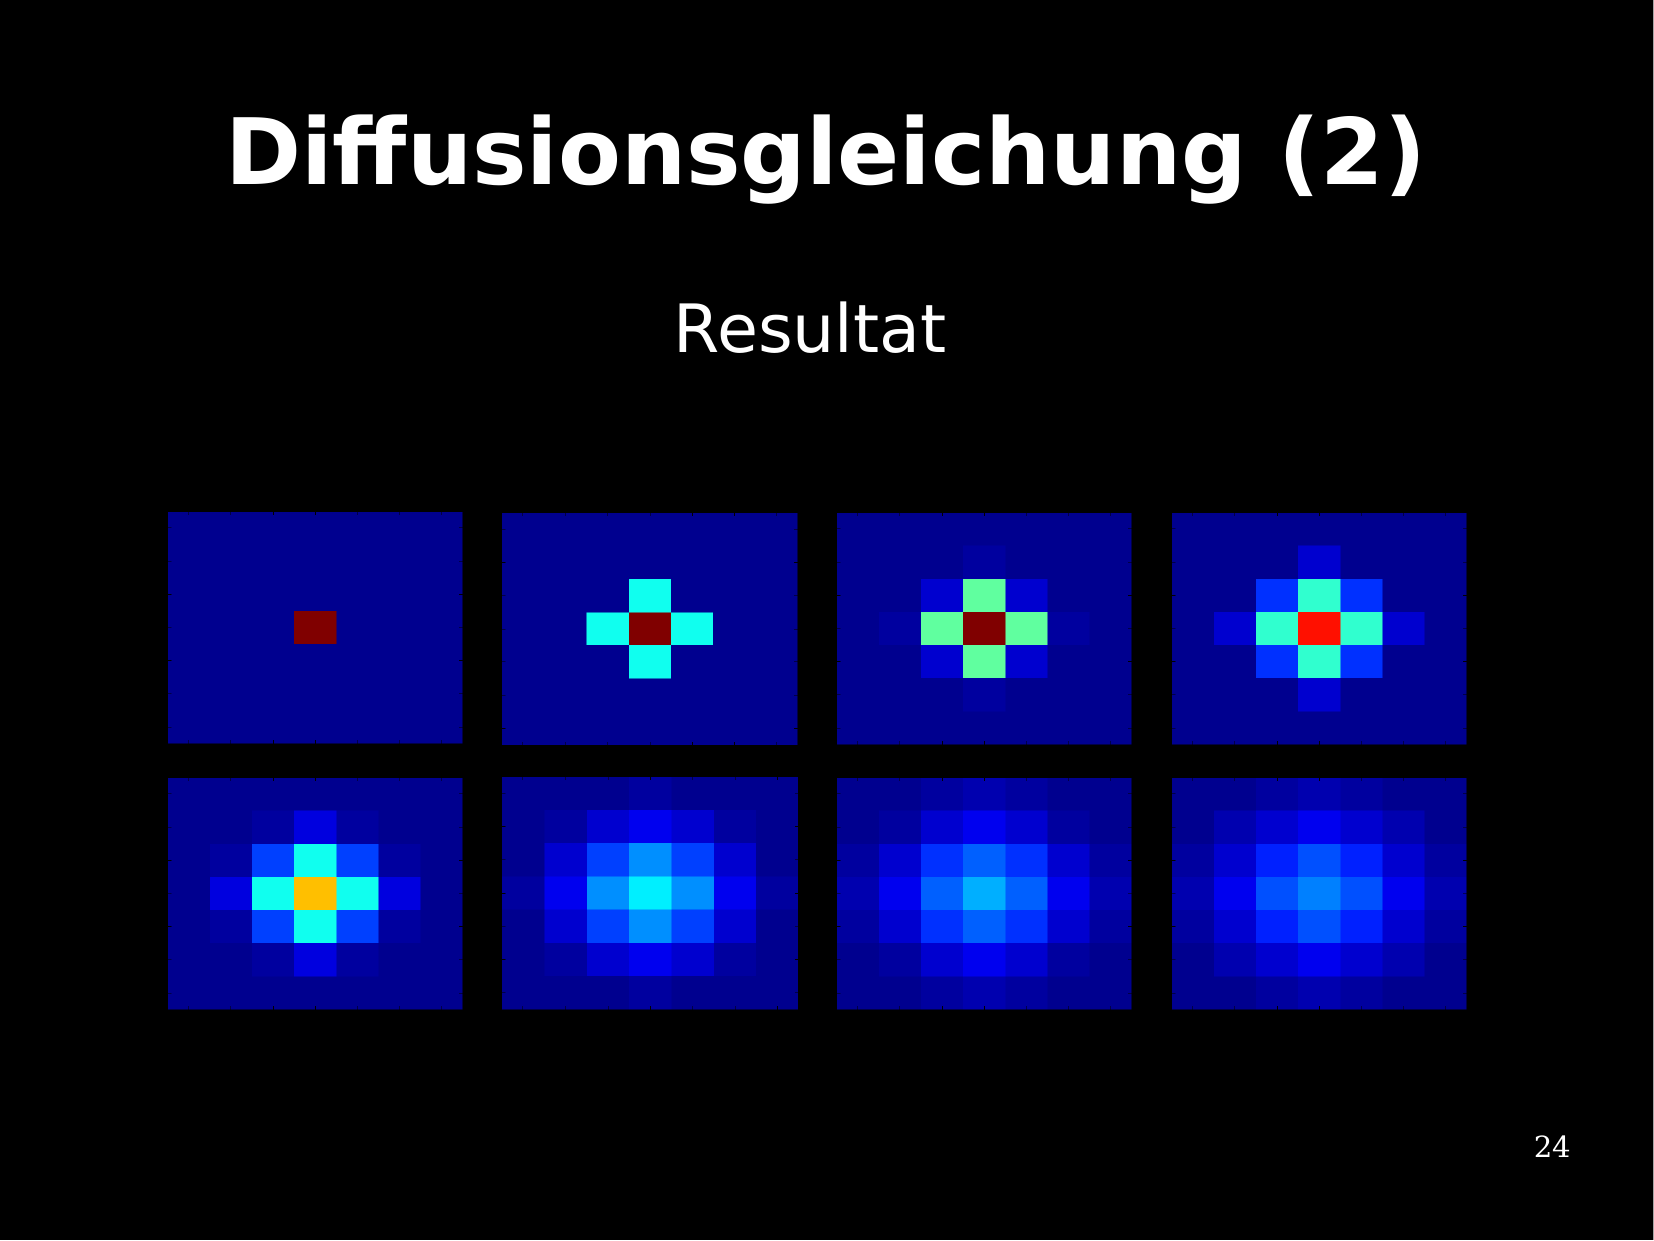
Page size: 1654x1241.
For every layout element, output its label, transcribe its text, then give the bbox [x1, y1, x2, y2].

picture [501, 512, 798, 745]
picture [501, 776, 798, 1010]
picture [1171, 512, 1467, 745]
picture [1171, 777, 1467, 1010]
title Diffusionsgleichung (2) [82, 49, 1571, 257]
picture [836, 777, 1132, 1010]
picture [167, 511, 463, 744]
picture [836, 512, 1132, 745]
list Resultat [82, 290, 1538, 1010]
picture [167, 777, 463, 1010]
